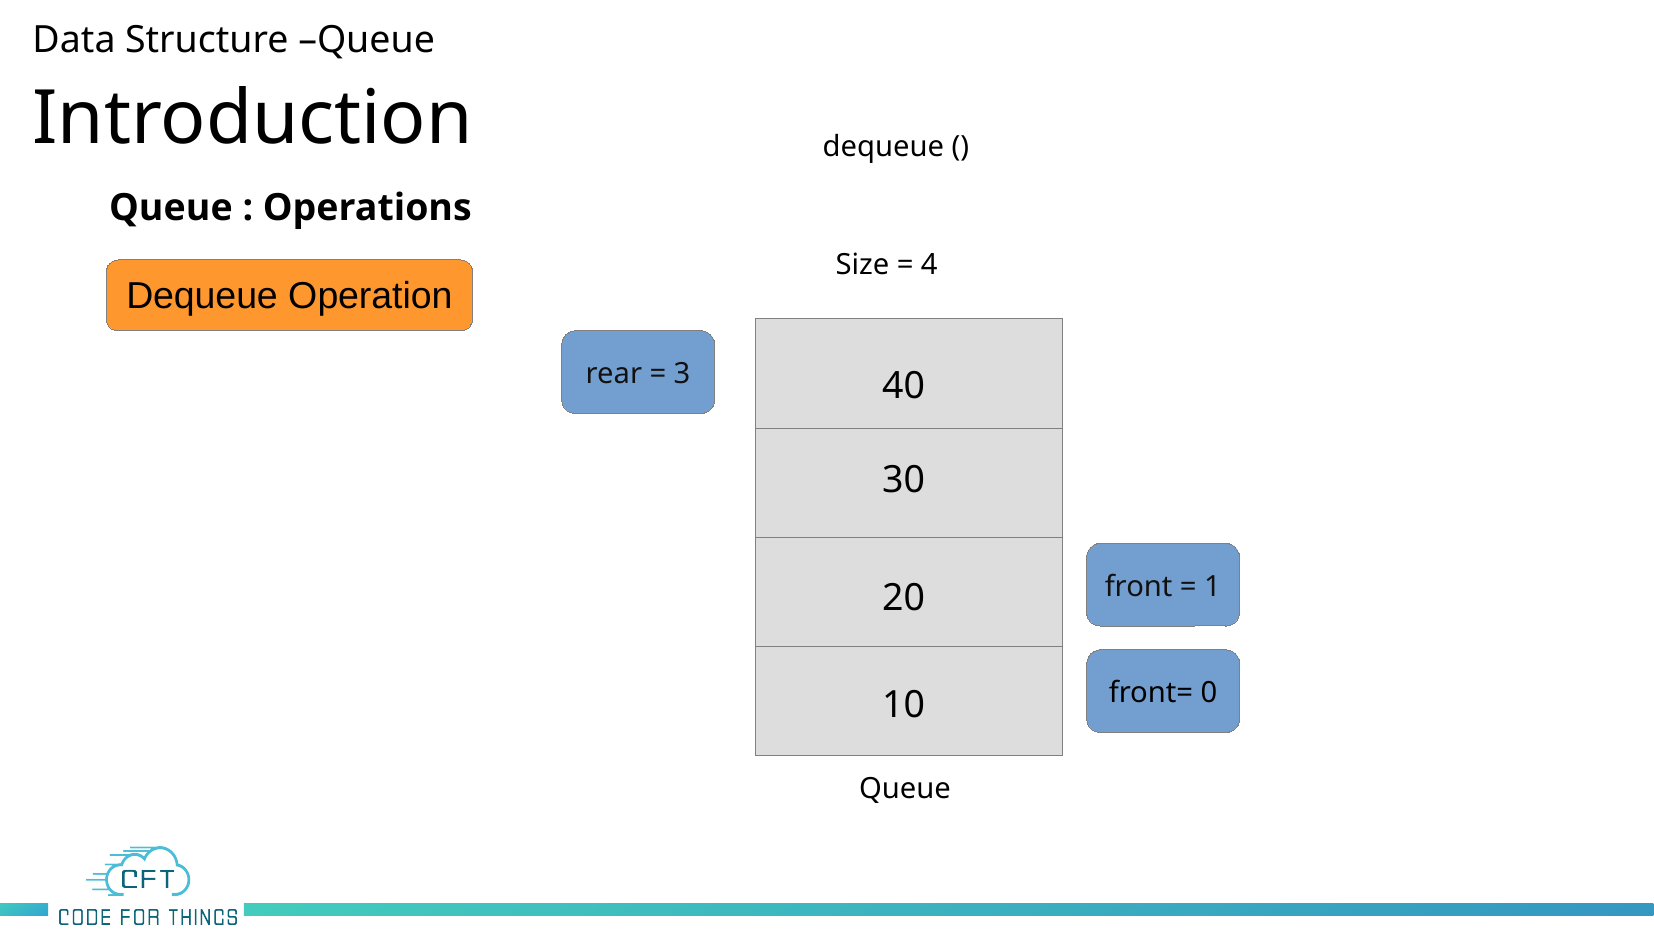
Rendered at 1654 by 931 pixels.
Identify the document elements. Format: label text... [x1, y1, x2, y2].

text_box Queue : Operations [23, 173, 615, 243]
picture [59, 846, 237, 925]
text_box [755, 318, 1063, 756]
text_box Queue [844, 759, 971, 810]
text_box 30 [826, 437, 981, 520]
text_box Size = 4 [820, 236, 1009, 286]
text_box 20 [826, 555, 981, 638]
text_box front = 1 [1086, 543, 1240, 627]
text_box Dequeue Operation [106, 259, 473, 331]
text_box 40 [826, 342, 981, 426]
title Data Structure –Queue Introduction [32, 12, 1184, 166]
text_box dequeue () [785, 118, 1041, 168]
text_box 10 [826, 661, 981, 745]
text_box front= 0 [1086, 649, 1240, 733]
text_box rear = 3 [561, 330, 715, 414]
